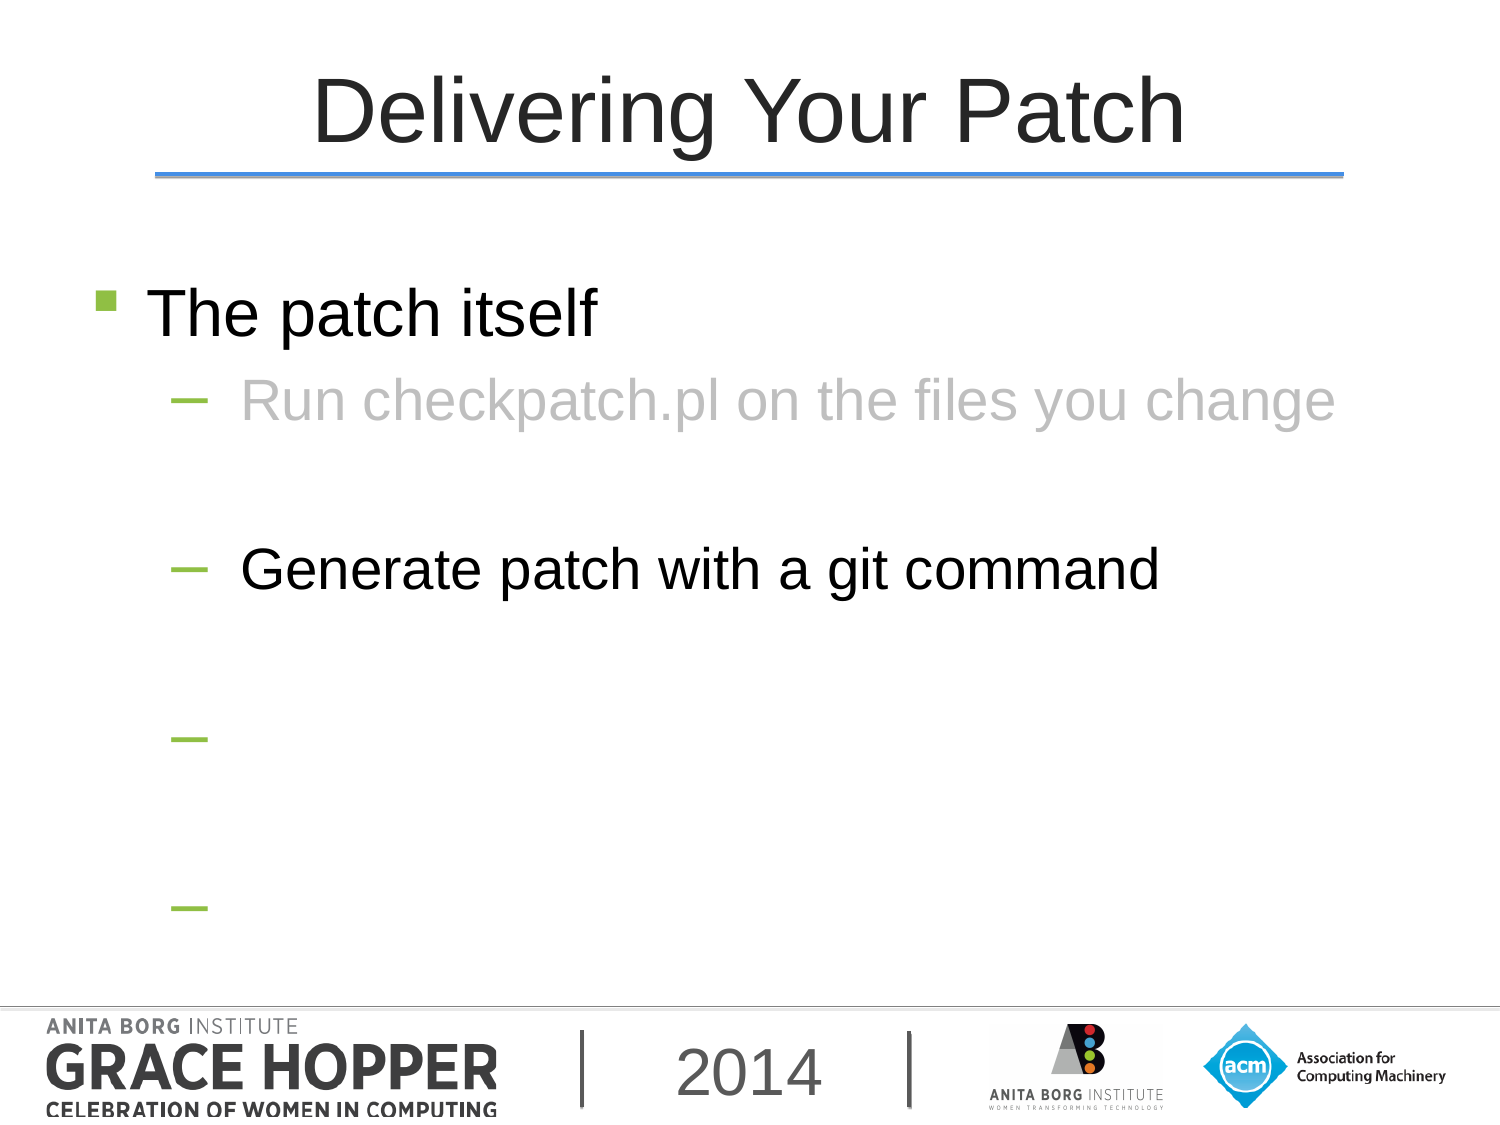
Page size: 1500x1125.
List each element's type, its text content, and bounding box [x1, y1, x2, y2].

title Delivering Your Patch [75, 19, 1425, 191]
list The patch itself Run checkpatch.pl on the files you change Generate patch with a git command Cc everyone involved with the code Send using plain text mail [75, 262, 1425, 1005]
picture [989, 1024, 1163, 1110]
